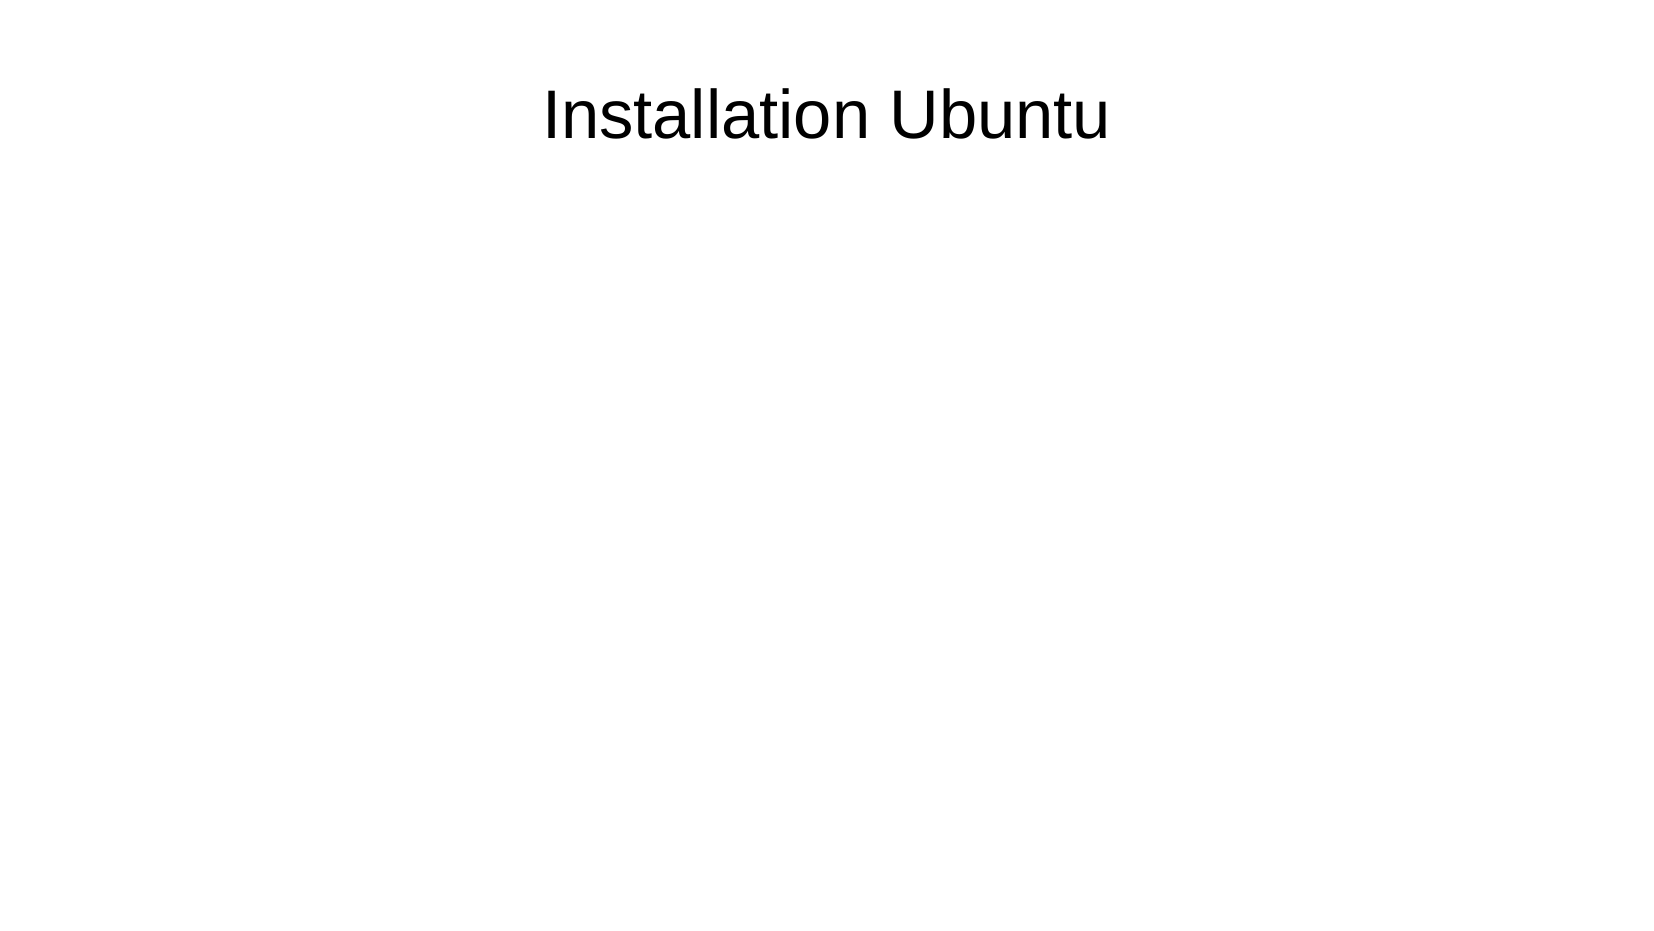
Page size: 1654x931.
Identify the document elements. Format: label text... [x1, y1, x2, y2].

title Installation Ubuntu [82, 37, 1571, 193]
